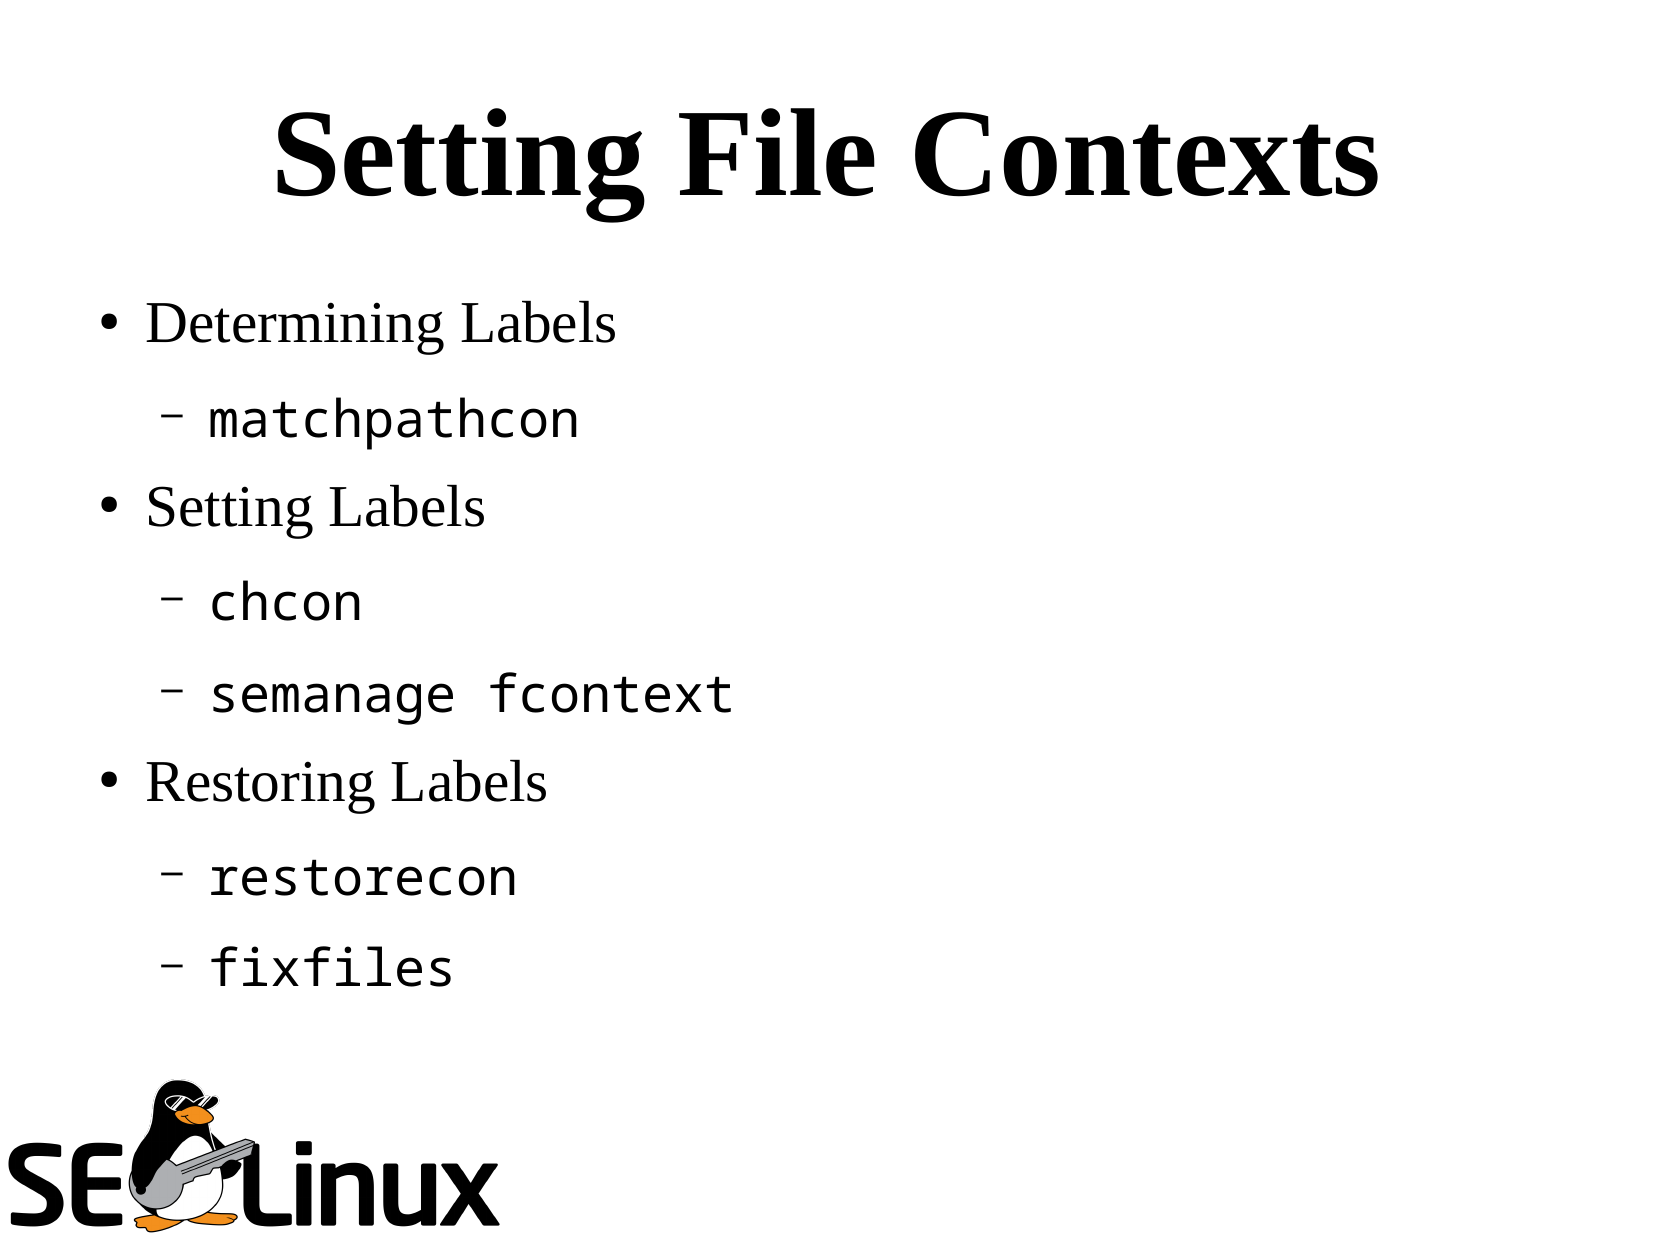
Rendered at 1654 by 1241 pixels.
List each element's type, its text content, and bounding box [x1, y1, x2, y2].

title Setting File Contexts [82, 49, 1571, 257]
picture [0, 919, 526, 1241]
list Determining Labels matchpathcon Setting Labels chcon semanage fcontext Restoring Labels restorecon fixfiles [82, 290, 1571, 1010]
